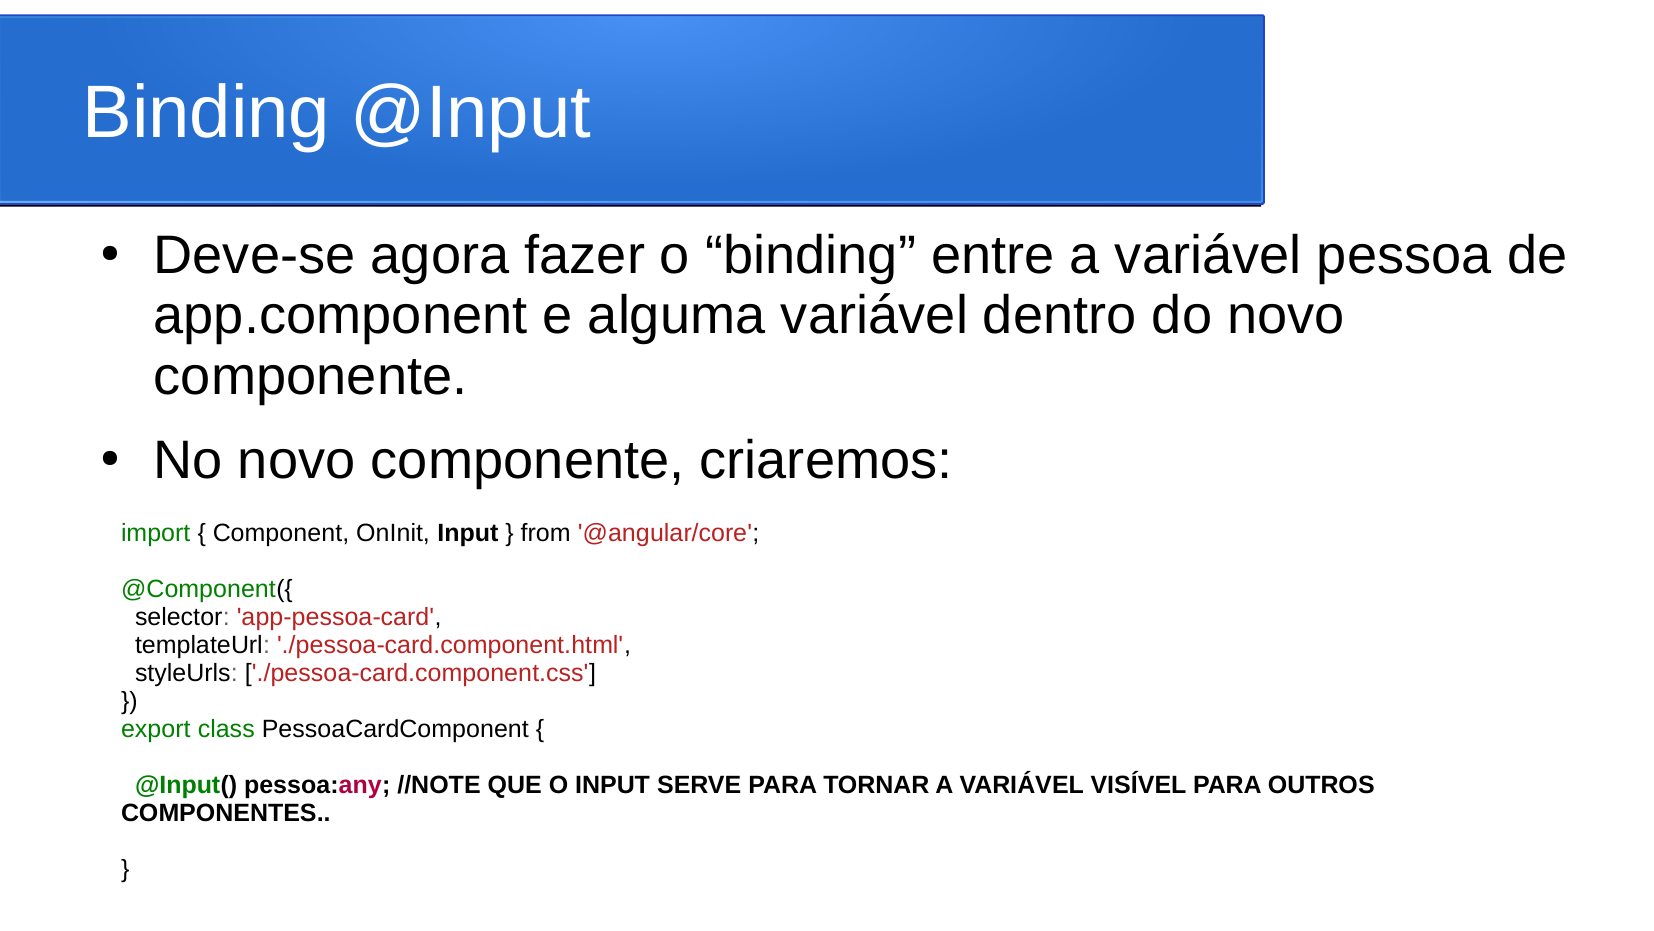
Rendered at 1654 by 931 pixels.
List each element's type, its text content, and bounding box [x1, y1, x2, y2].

title Binding @Input [82, 35, 1235, 189]
text_box import { Component, OnInit, Input } from '@angular/core'; @Component({ selector: 'app-pessoa-card', templateUrl: './pessoa-card.component.html', styleUrls: ['./pessoa-card.component.css'] }) export class PessoaCardComponent { @Input() pessoa:any; //NOTE QUE O INPUT SERVE PARA TORNAR A VARIÁVEL VISÍVEL PARA OUTROS COMPONENTES.. } [106, 511, 1560, 891]
list Deve-se agora fazer o “binding” entre a variável pessoa de app.component e alguma variável dentro do novo componente. No novo componente, criaremos: [82, 224, 1571, 764]
